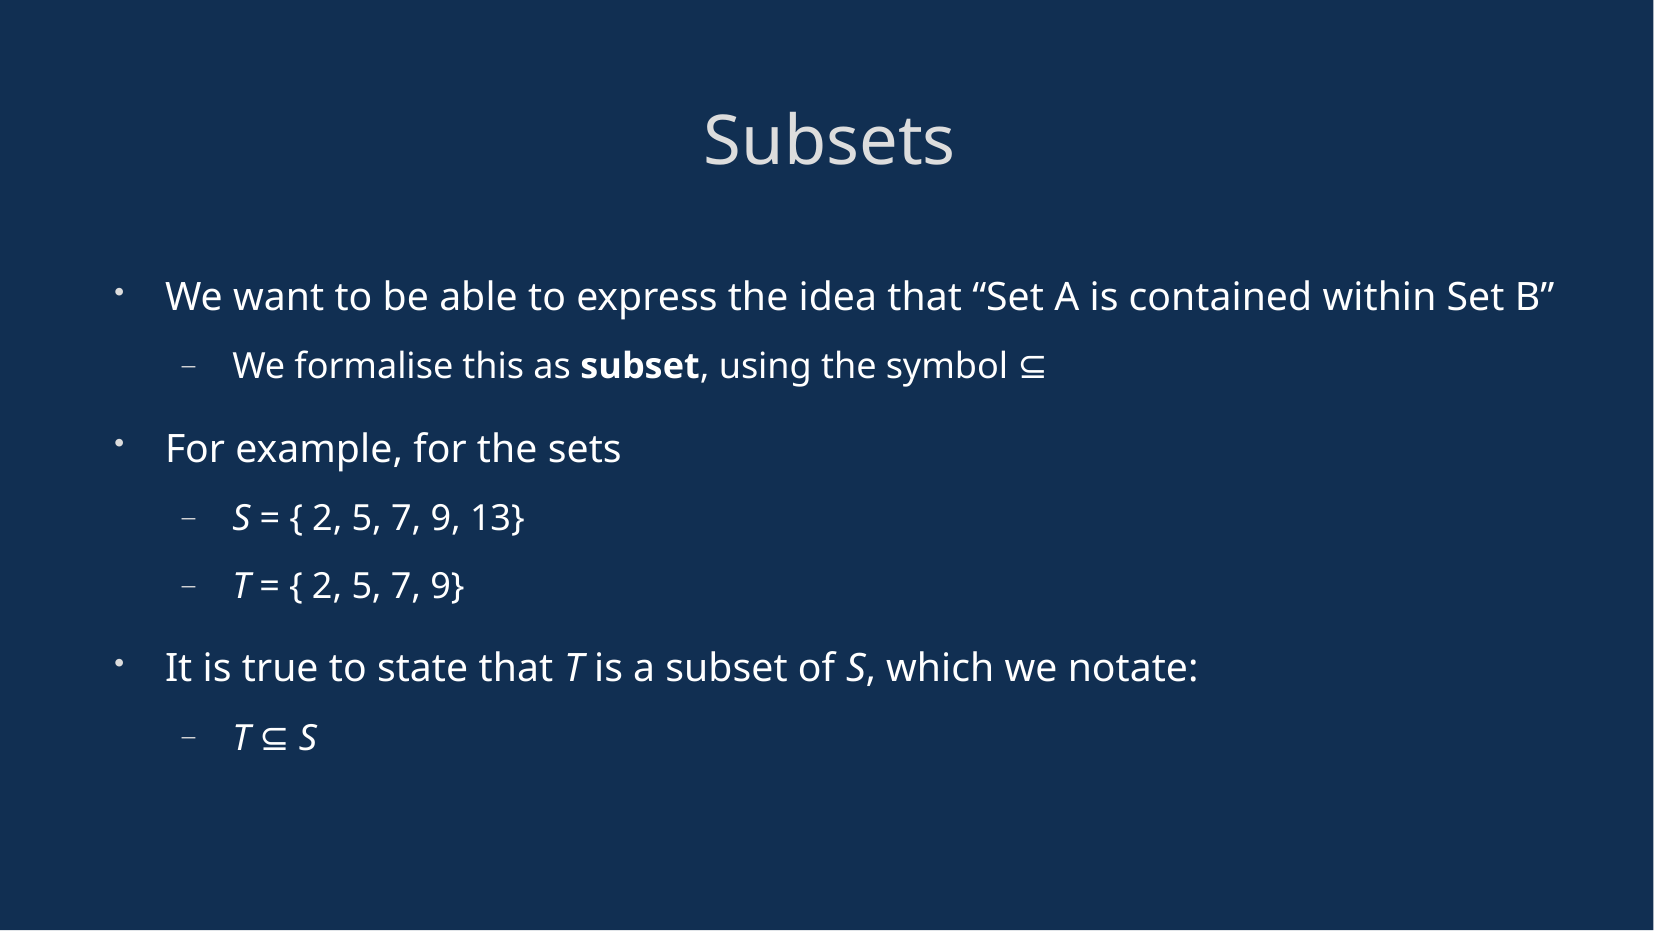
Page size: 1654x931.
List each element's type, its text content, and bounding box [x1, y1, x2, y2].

list We want to be able to express the idea that “Set A is contained within Set B” We formalise this as subset, using the symbol ⊆ For example, for the sets S = { 2, 5, 7, 9, 13} T = { 2, 5, 7, 9} It is true to state that T is a subset of S, which we notate: T ⊆ S [97, 268, 1563, 806]
title Subsets [97, 56, 1563, 220]
